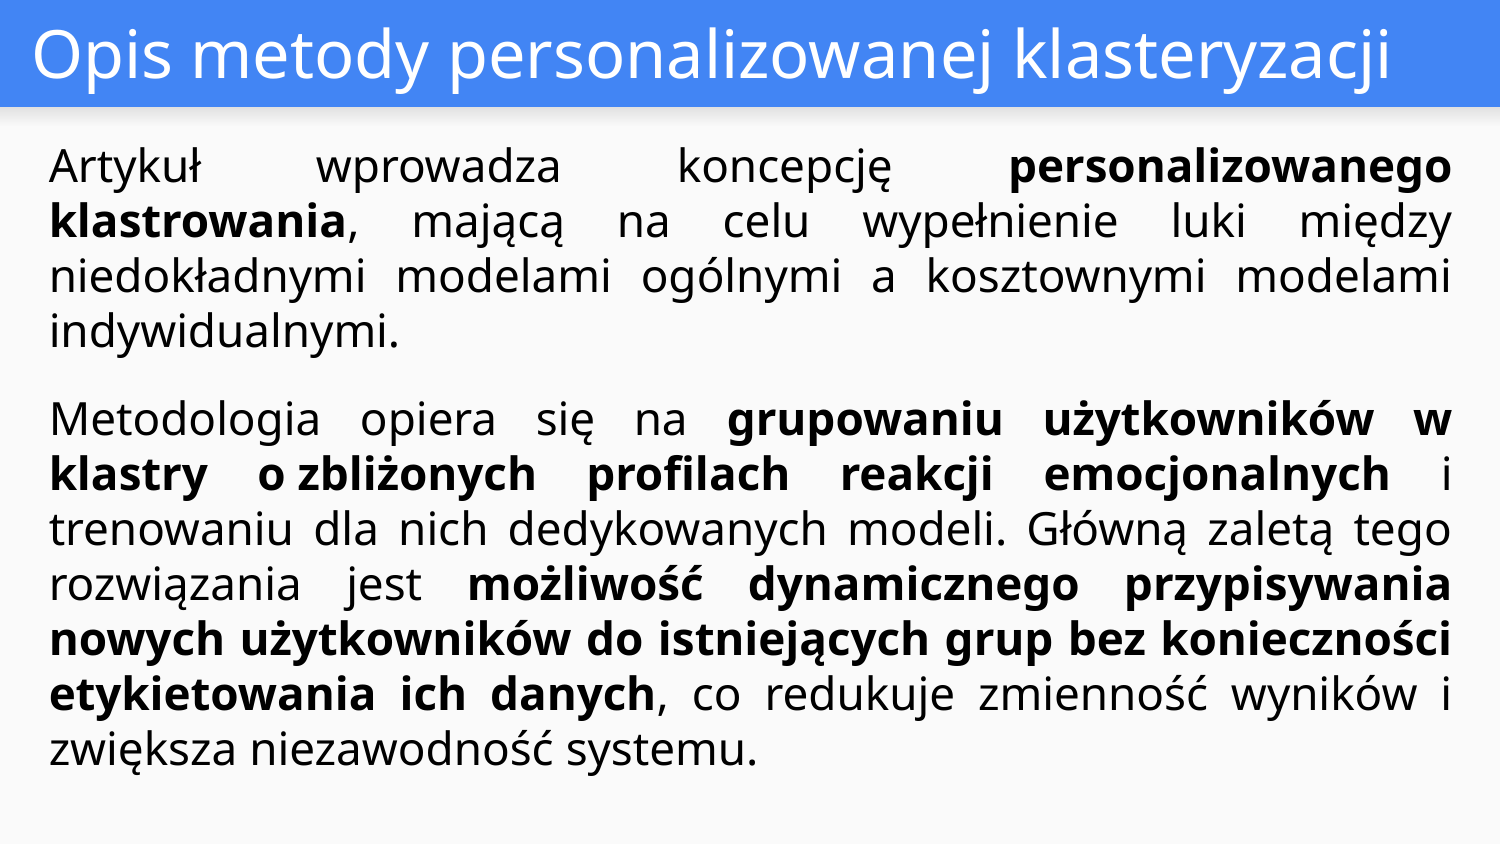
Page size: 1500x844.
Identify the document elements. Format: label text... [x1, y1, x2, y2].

list Artykuł wprowadza koncepcję personalizowanego klastrowania, mającą na celu wypełnienie luki między niedokładnymi modelami ogólnymi a kosztownymi modelami indywidualnymi. Metodologia opiera się na grupowaniu użytkowników w klastry o zbliżonych profilach reakcji emocjonalnych i trenowaniu dla nich dedykowanych modeli. Główną zaletą tego rozwiązania jest możliwość dynamicznego przypisywania nowych użytkowników do istniejących grup bez konieczności etykietowania ich danych, co redukuje zmienność wyników i zwiększa niezawodność systemu. [33, 115, 1468, 796]
title Opis metody personalizowanej klasteryzacji [16, 2, 1464, 102]
